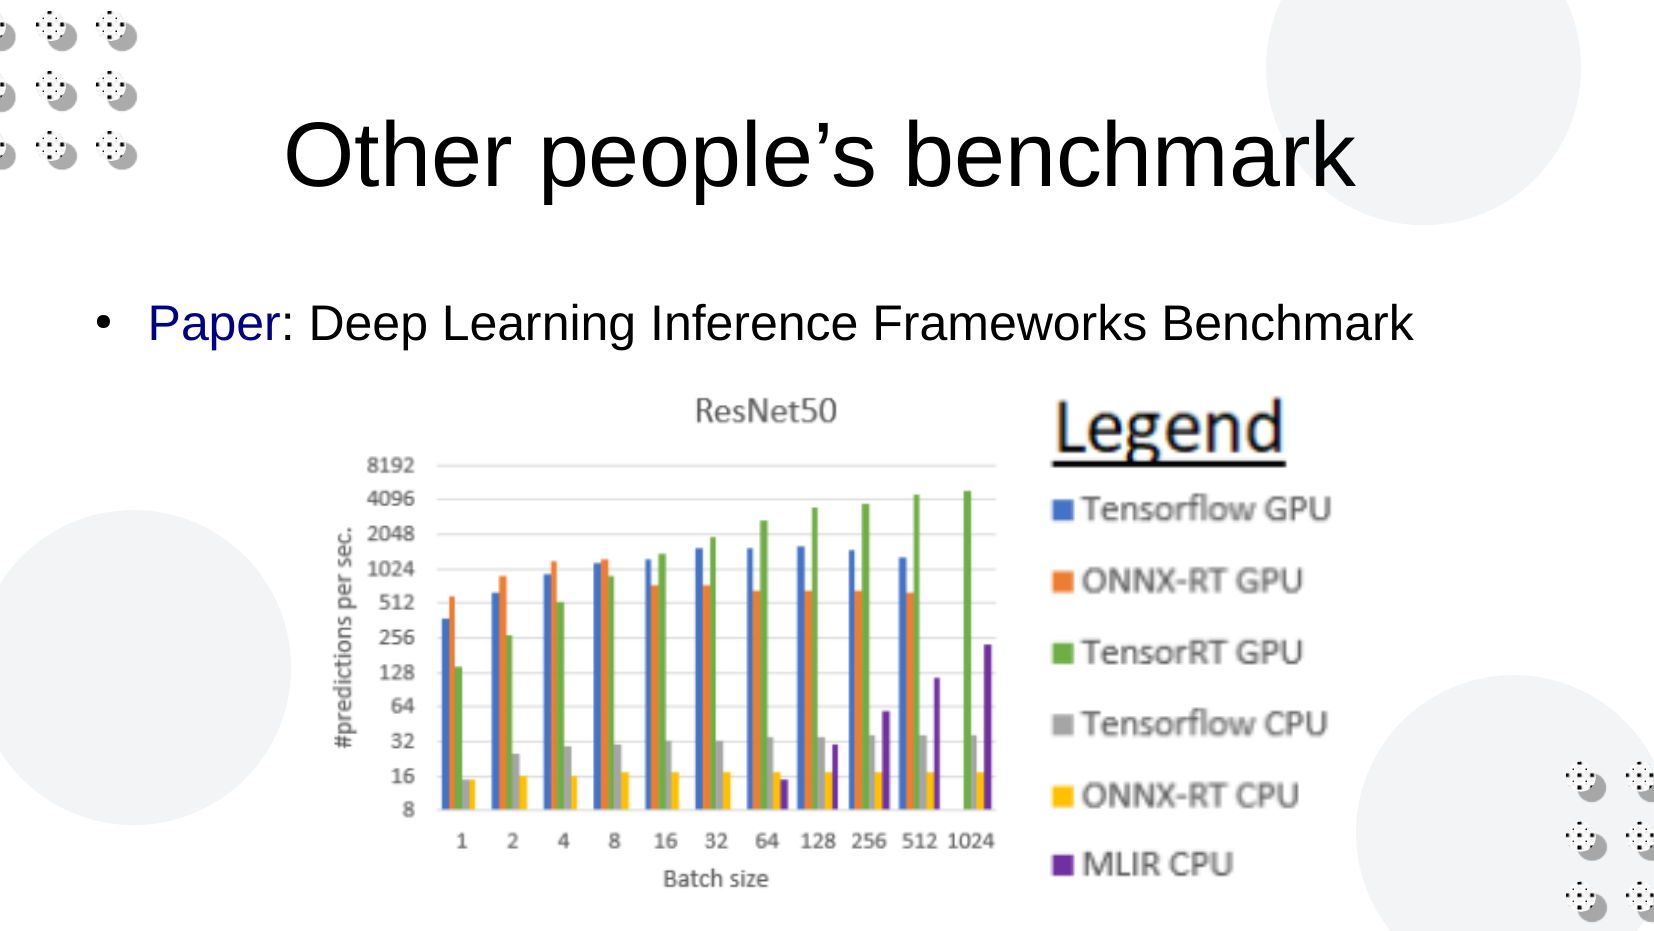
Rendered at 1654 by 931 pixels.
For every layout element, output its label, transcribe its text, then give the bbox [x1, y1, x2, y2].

picture [1625, 821, 1654, 852]
picture [0, 133, 7, 159]
picture [0, 13, 6, 38]
picture [95, 10, 126, 41]
title Other people’s benchmark [76, 76, 1565, 233]
picture [1565, 761, 1596, 792]
picture [1625, 761, 1654, 792]
picture [35, 130, 67, 161]
picture [1565, 821, 1596, 852]
picture [0, 74, 6, 99]
picture [99, 70, 123, 76]
picture [302, 373, 1352, 906]
picture [35, 70, 66, 101]
list Paper: Deep Learning Inference Frameworks Benchmark [76, 295, 1565, 835]
picture [1565, 881, 1596, 912]
picture [35, 10, 66, 41]
picture [1625, 881, 1654, 912]
